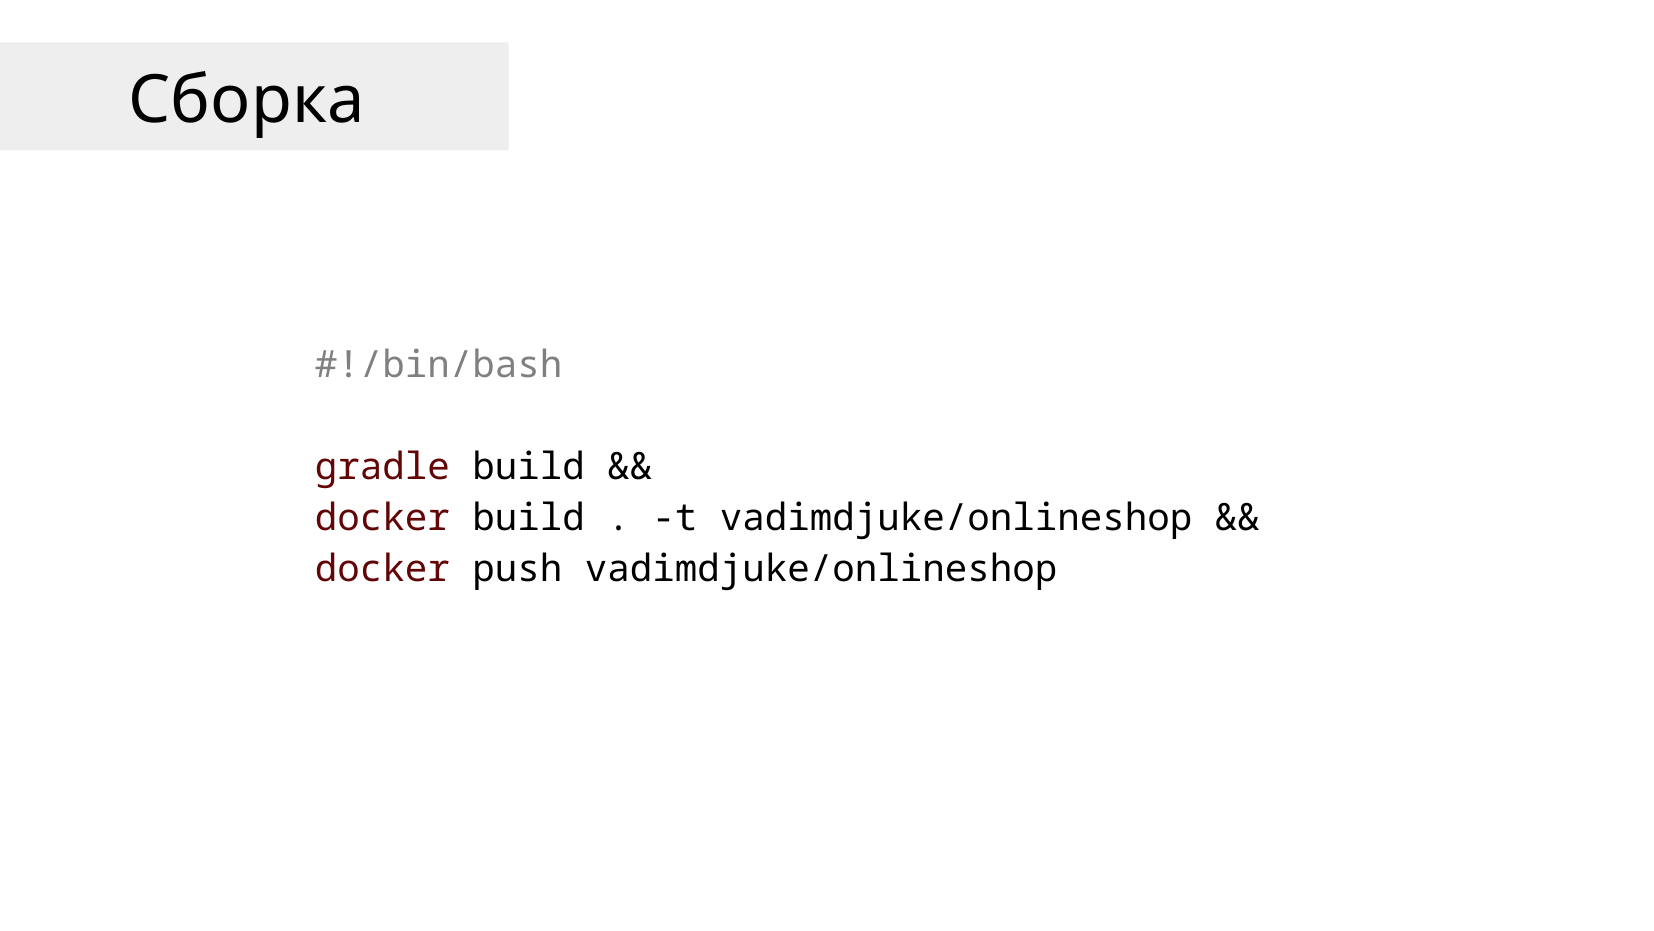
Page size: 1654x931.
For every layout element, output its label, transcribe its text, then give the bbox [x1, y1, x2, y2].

text_box #!/bin/bash gradle build && docker build . -t vadimdjuke/onlineshop && docker push vadimdjuke/onlineshop [300, 330, 1396, 726]
title Сборка [0, 42, 509, 151]
